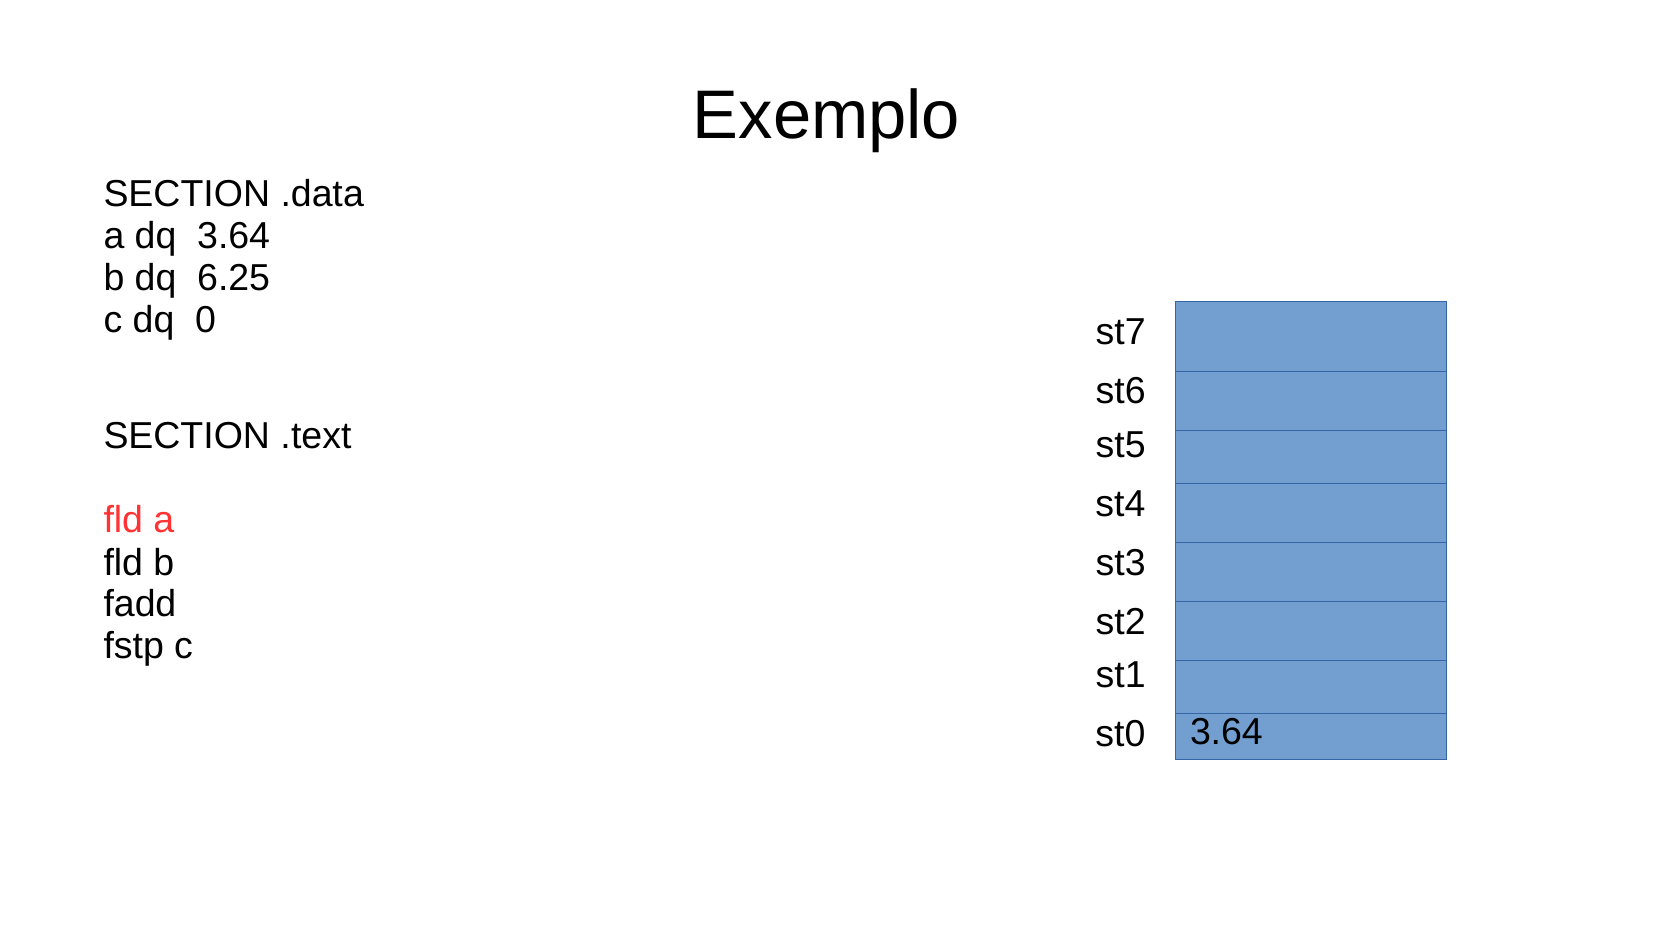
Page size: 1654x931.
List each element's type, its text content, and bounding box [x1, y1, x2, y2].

text_box [1033, 301, 1506, 714]
text_box st6 [1080, 362, 1161, 420]
text_box st0 [1080, 705, 1161, 762]
text_box SECTION .data a dq 3.64 b dq 6.25 c dq 0 [88, 165, 379, 349]
text_box st5 [1080, 420, 1161, 473]
text_box st4 [1080, 474, 1161, 532]
title Exemplo [82, 37, 1571, 193]
text_box st1 [1080, 650, 1161, 703]
text_box st3 [1080, 533, 1161, 591]
text_box SECTION .text fld a fld b fadd fstp c [88, 407, 367, 675]
text_box 3.64 [1175, 714, 1447, 760]
text_box st2 [1080, 592, 1161, 650]
text_box st7 [1080, 303, 1161, 361]
